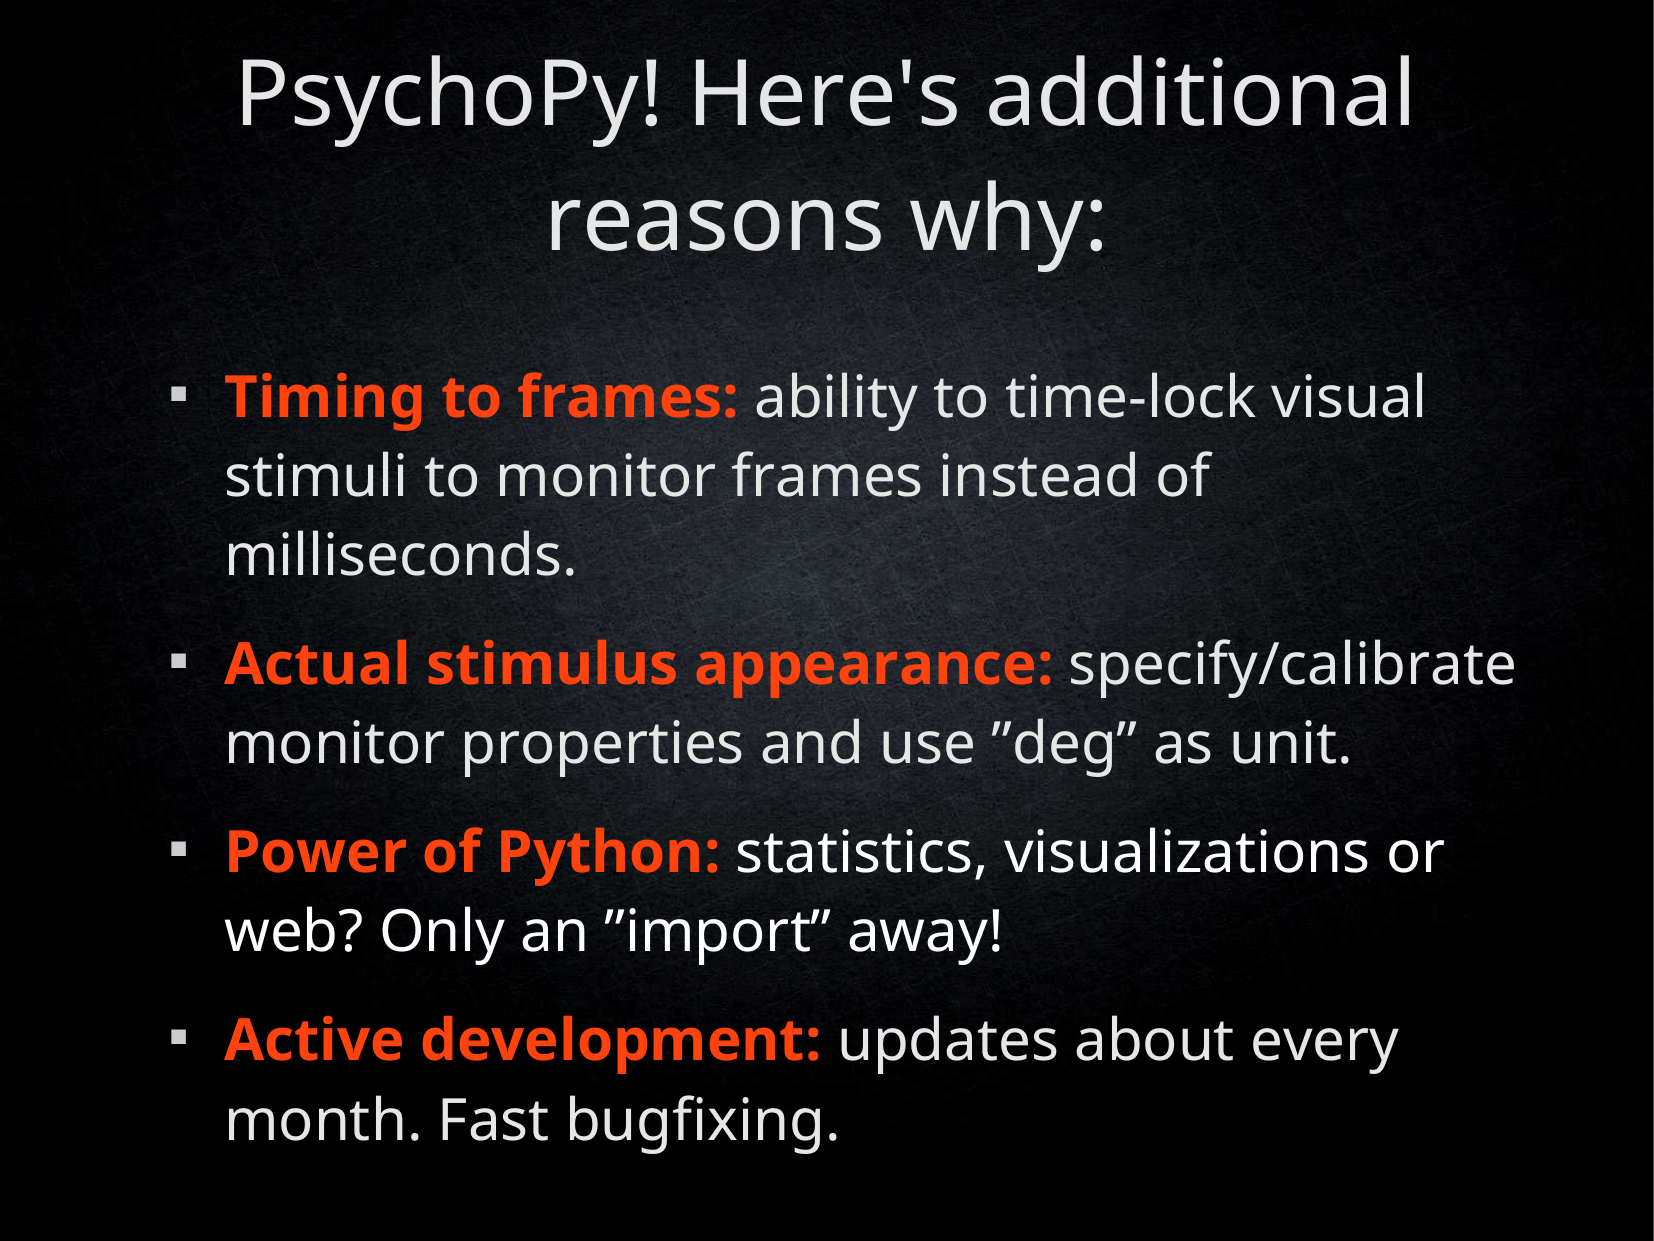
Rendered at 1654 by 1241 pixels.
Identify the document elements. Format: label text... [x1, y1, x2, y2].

title PsychoPy! Here's additional reasons why: [82, 49, 1571, 257]
list Timing to frames: ability to time-lock visual stimuli to monitor frames instead of milliseconds. Actual stimulus appearance: specify/calibrate monitor properties and use ”deg” as unit. Power of Python: statistics, visualizations or web? Only an ”import” away! Active development: updates about every month. Fast bugfixing. [82, 355, 1571, 1174]
picture [0, 0, 1654, 1241]
